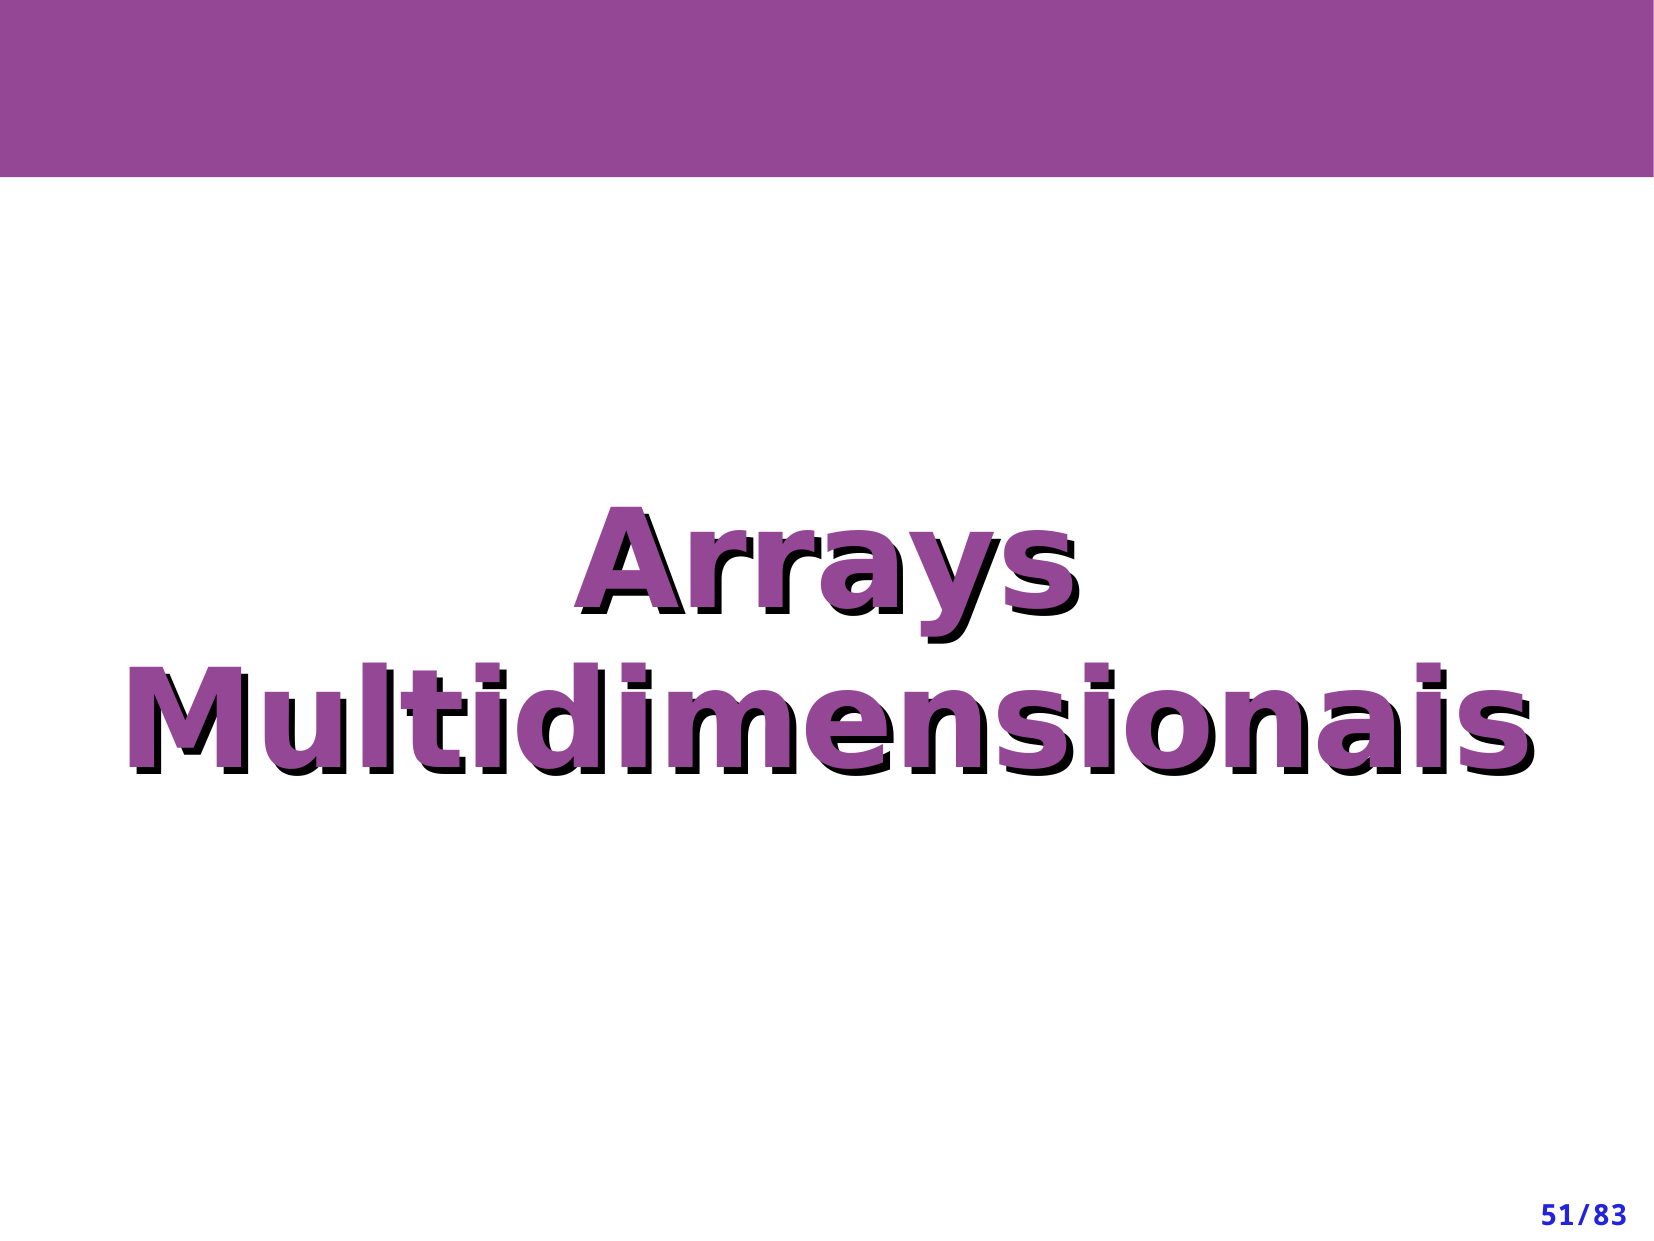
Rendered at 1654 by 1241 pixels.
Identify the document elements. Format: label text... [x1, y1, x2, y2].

text_box Arrays Multidimensionais [102, 472, 1551, 808]
